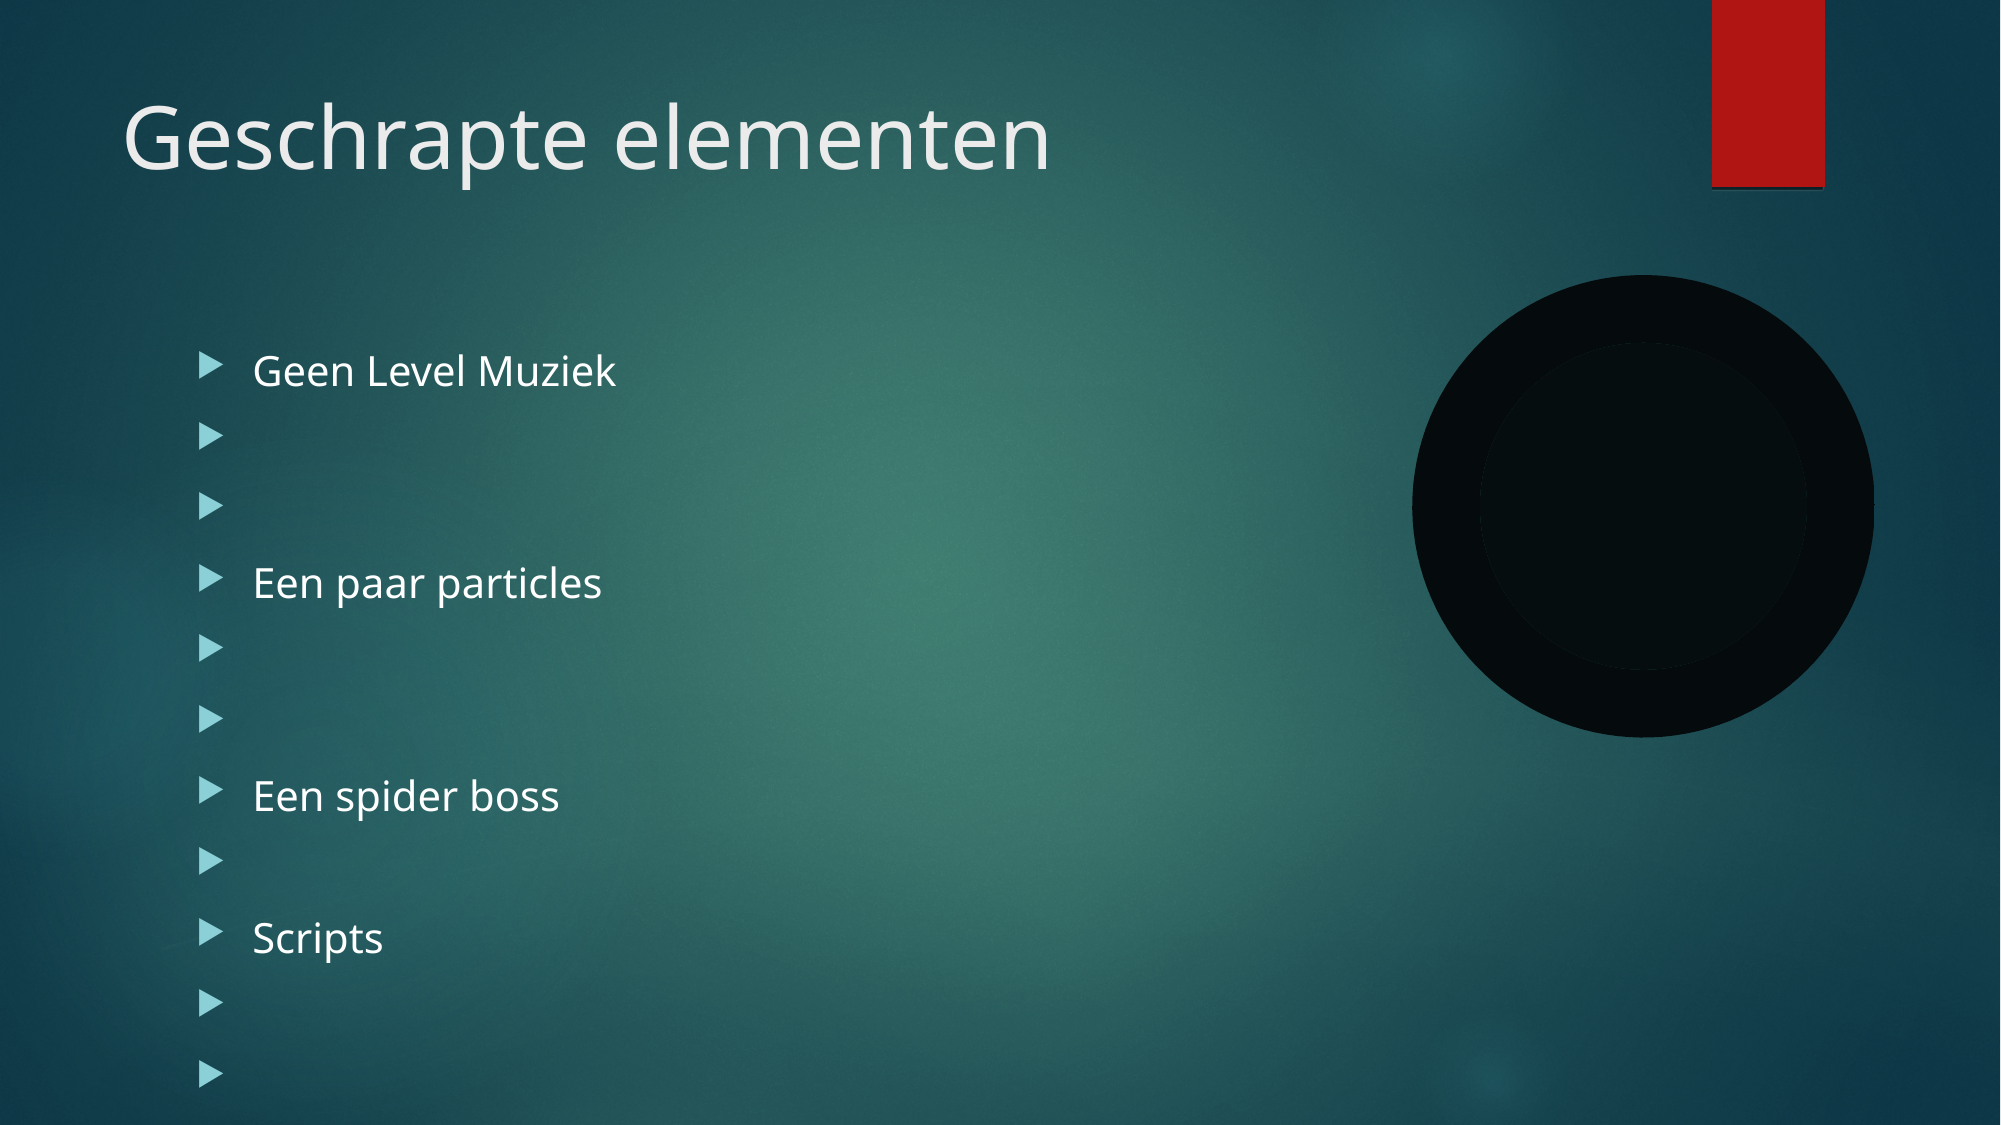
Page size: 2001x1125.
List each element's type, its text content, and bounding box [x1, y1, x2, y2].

list Geen Level Muziek Een paar particles Een spider boss Scripts [181, 336, 1649, 1026]
title Geschrapte elementen [106, 74, 1649, 305]
